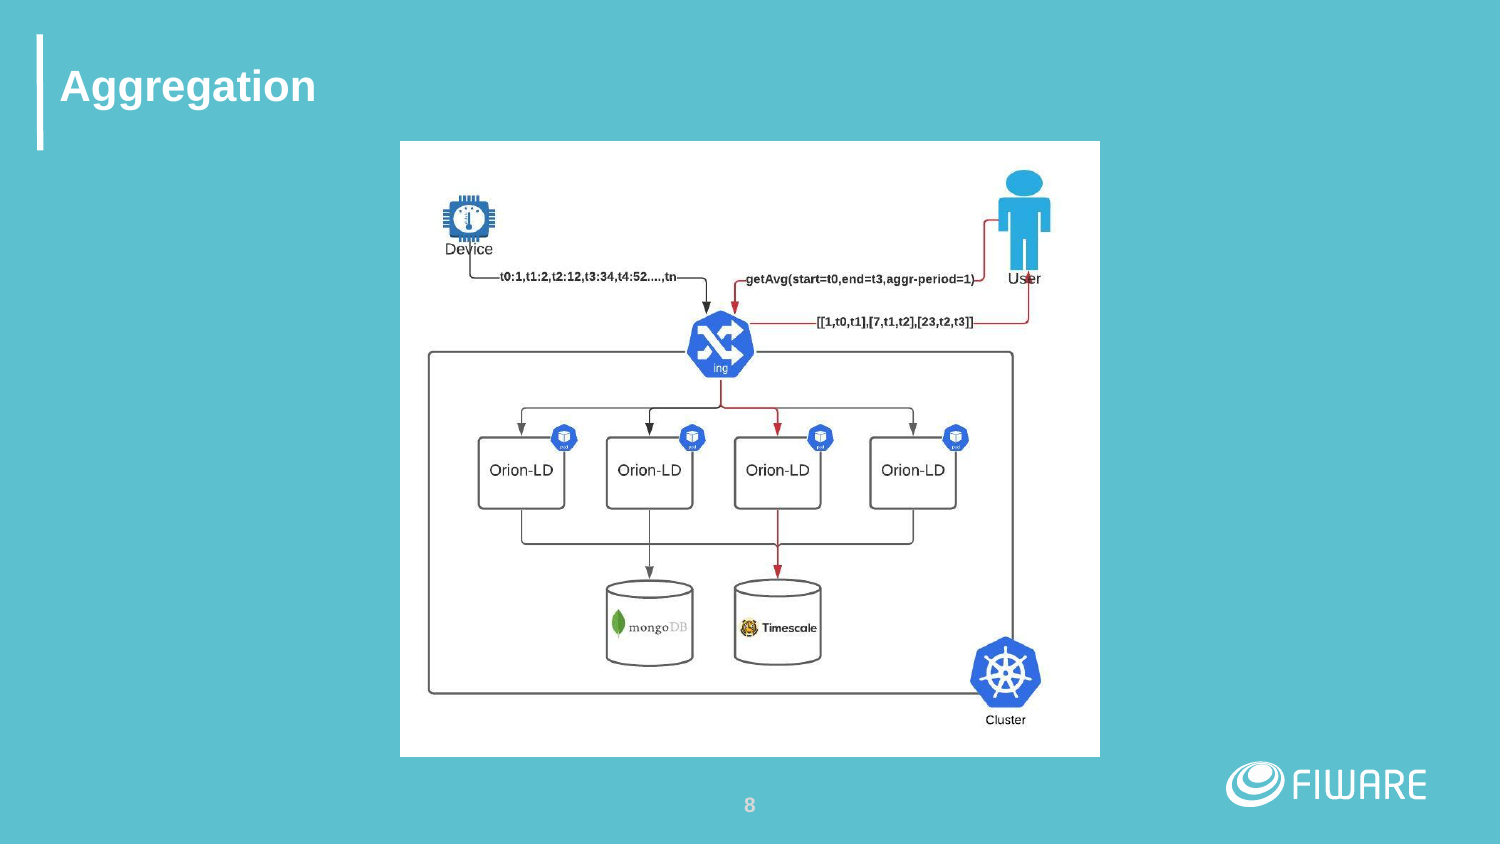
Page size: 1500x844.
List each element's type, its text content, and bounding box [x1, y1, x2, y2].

picture [1215, 747, 1439, 817]
slide_number 1 [665, 782, 835, 827]
title Aggregation [48, 51, 1429, 117]
picture [400, 141, 1100, 757]
